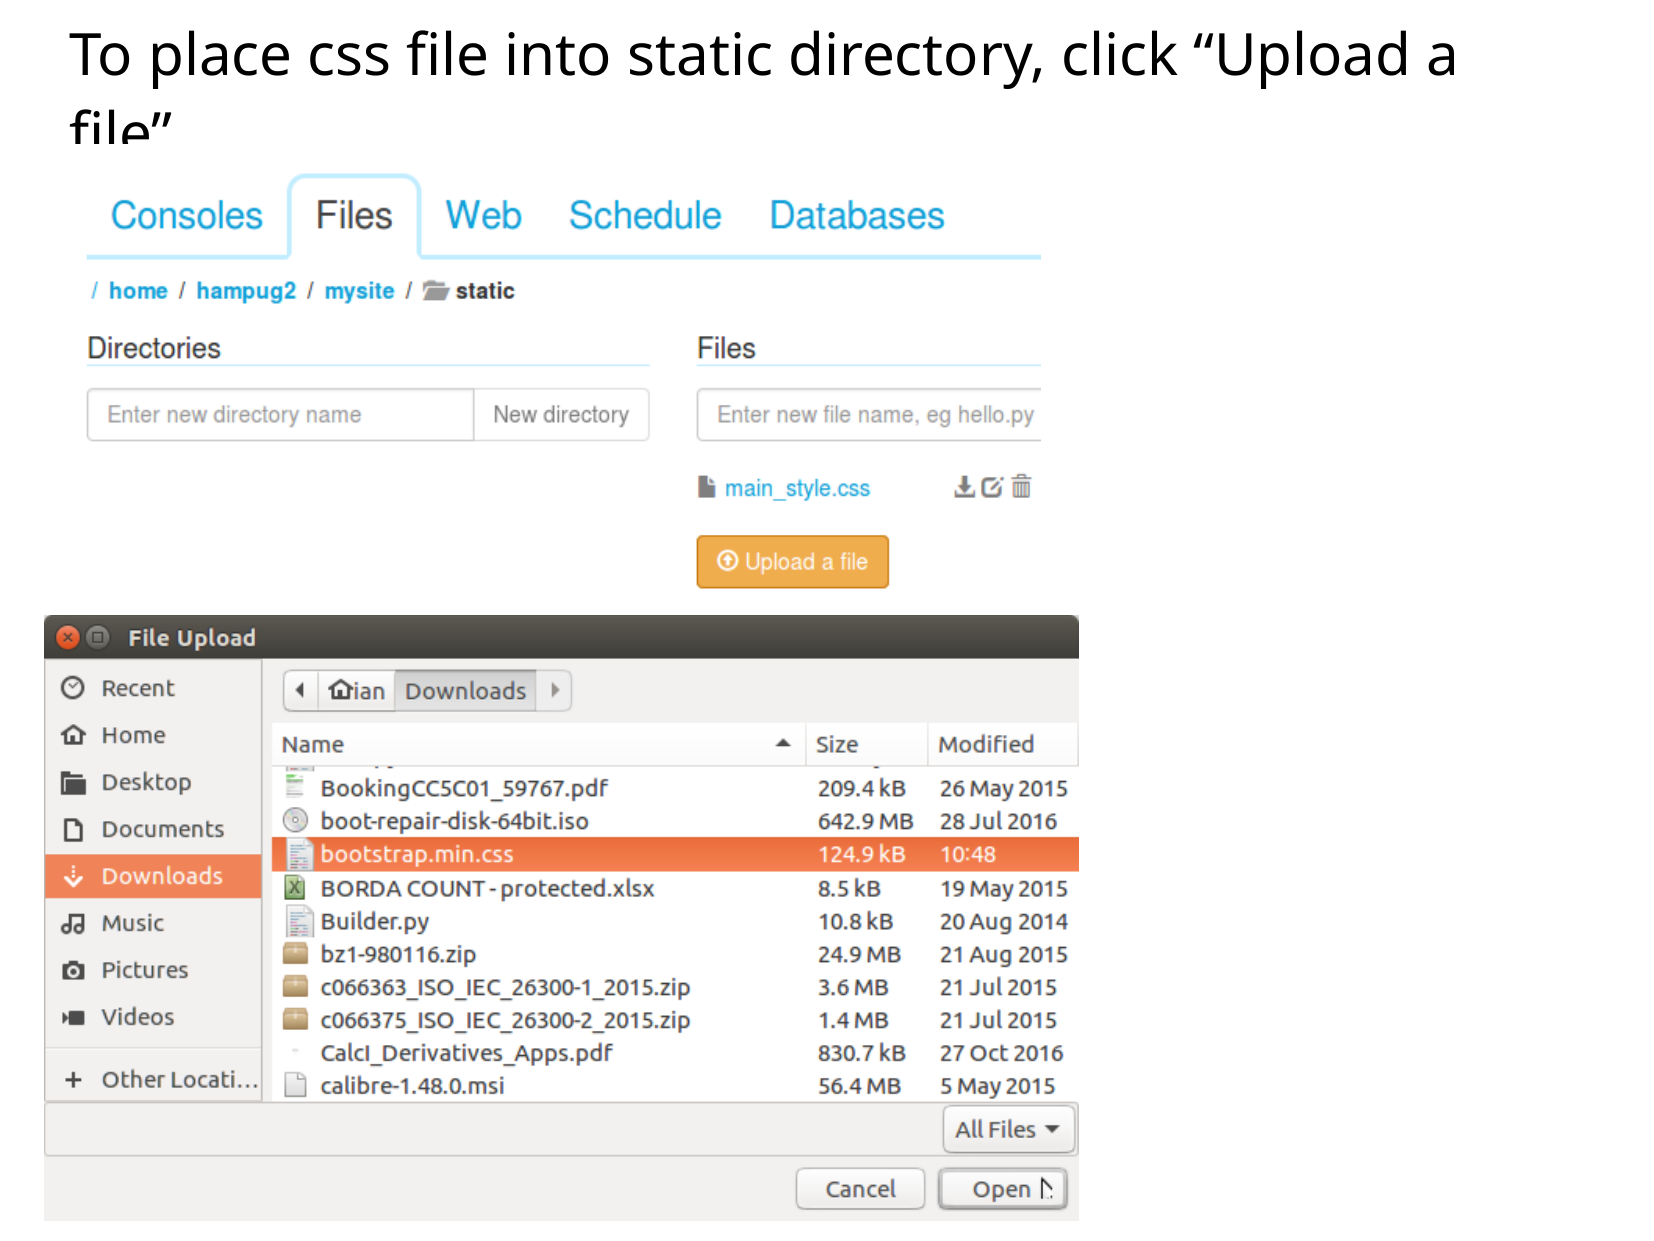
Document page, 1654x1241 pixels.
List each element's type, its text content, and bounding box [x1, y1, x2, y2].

text_box To place css file into static directory, click “Upload a file”... [69, 40, 1558, 145]
picture [37, 144, 1041, 595]
picture [44, 615, 1079, 1221]
